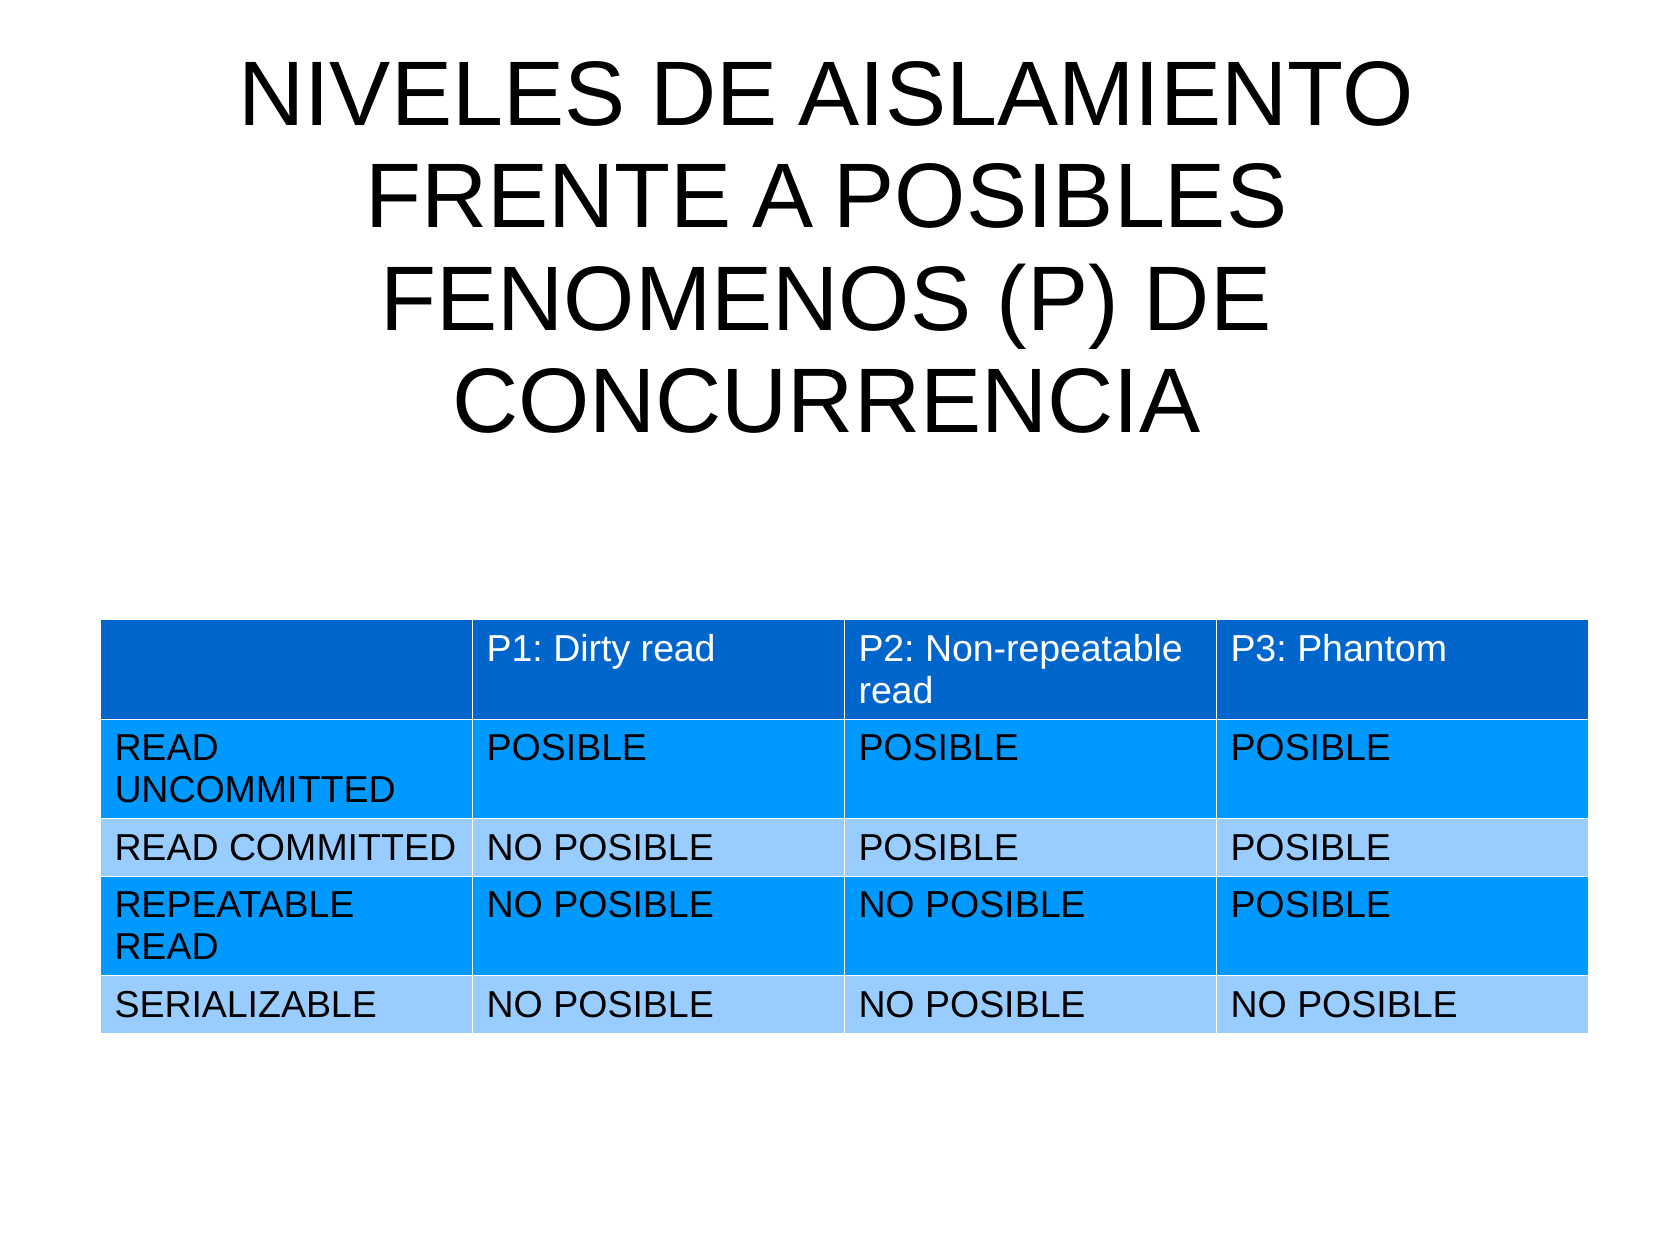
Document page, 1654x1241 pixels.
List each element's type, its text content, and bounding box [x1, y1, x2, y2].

table_cell NO POSIBLE [473, 877, 844, 975]
table_cell READ UNCOMMITTED [101, 720, 472, 818]
table_cell POSIBLE [1217, 819, 1588, 876]
table_cell SERIALIZABLE [101, 976, 472, 1033]
table_cell REPEATABLE READ [101, 877, 472, 975]
table_cell POSIBLE [1217, 877, 1588, 975]
table_cell NO POSIBLE [845, 877, 1216, 975]
table_header P3: Phantom [1217, 620, 1588, 719]
table_cell POSIBLE [1217, 720, 1588, 818]
table_cell NO POSIBLE [473, 819, 844, 876]
table_header P2: Non-repeatable read [845, 620, 1216, 719]
table_header P1: Dirty read [473, 620, 844, 719]
table_header [101, 620, 472, 719]
table_cell POSIBLE [845, 819, 1216, 876]
table_cell NO POSIBLE [845, 976, 1216, 1033]
table_cell POSIBLE [845, 720, 1216, 818]
table_cell NO POSIBLE [1217, 976, 1588, 1033]
table_cell POSIBLE [473, 720, 844, 818]
table_cell NO POSIBLE [473, 976, 844, 1033]
title NIVELES DE AISLAMIENTO FRENTE A POSIBLES FENOMENOS (P) DE CONCURRENCIA [82, 42, 1571, 453]
table_cell READ COMMITTED [101, 819, 472, 876]
